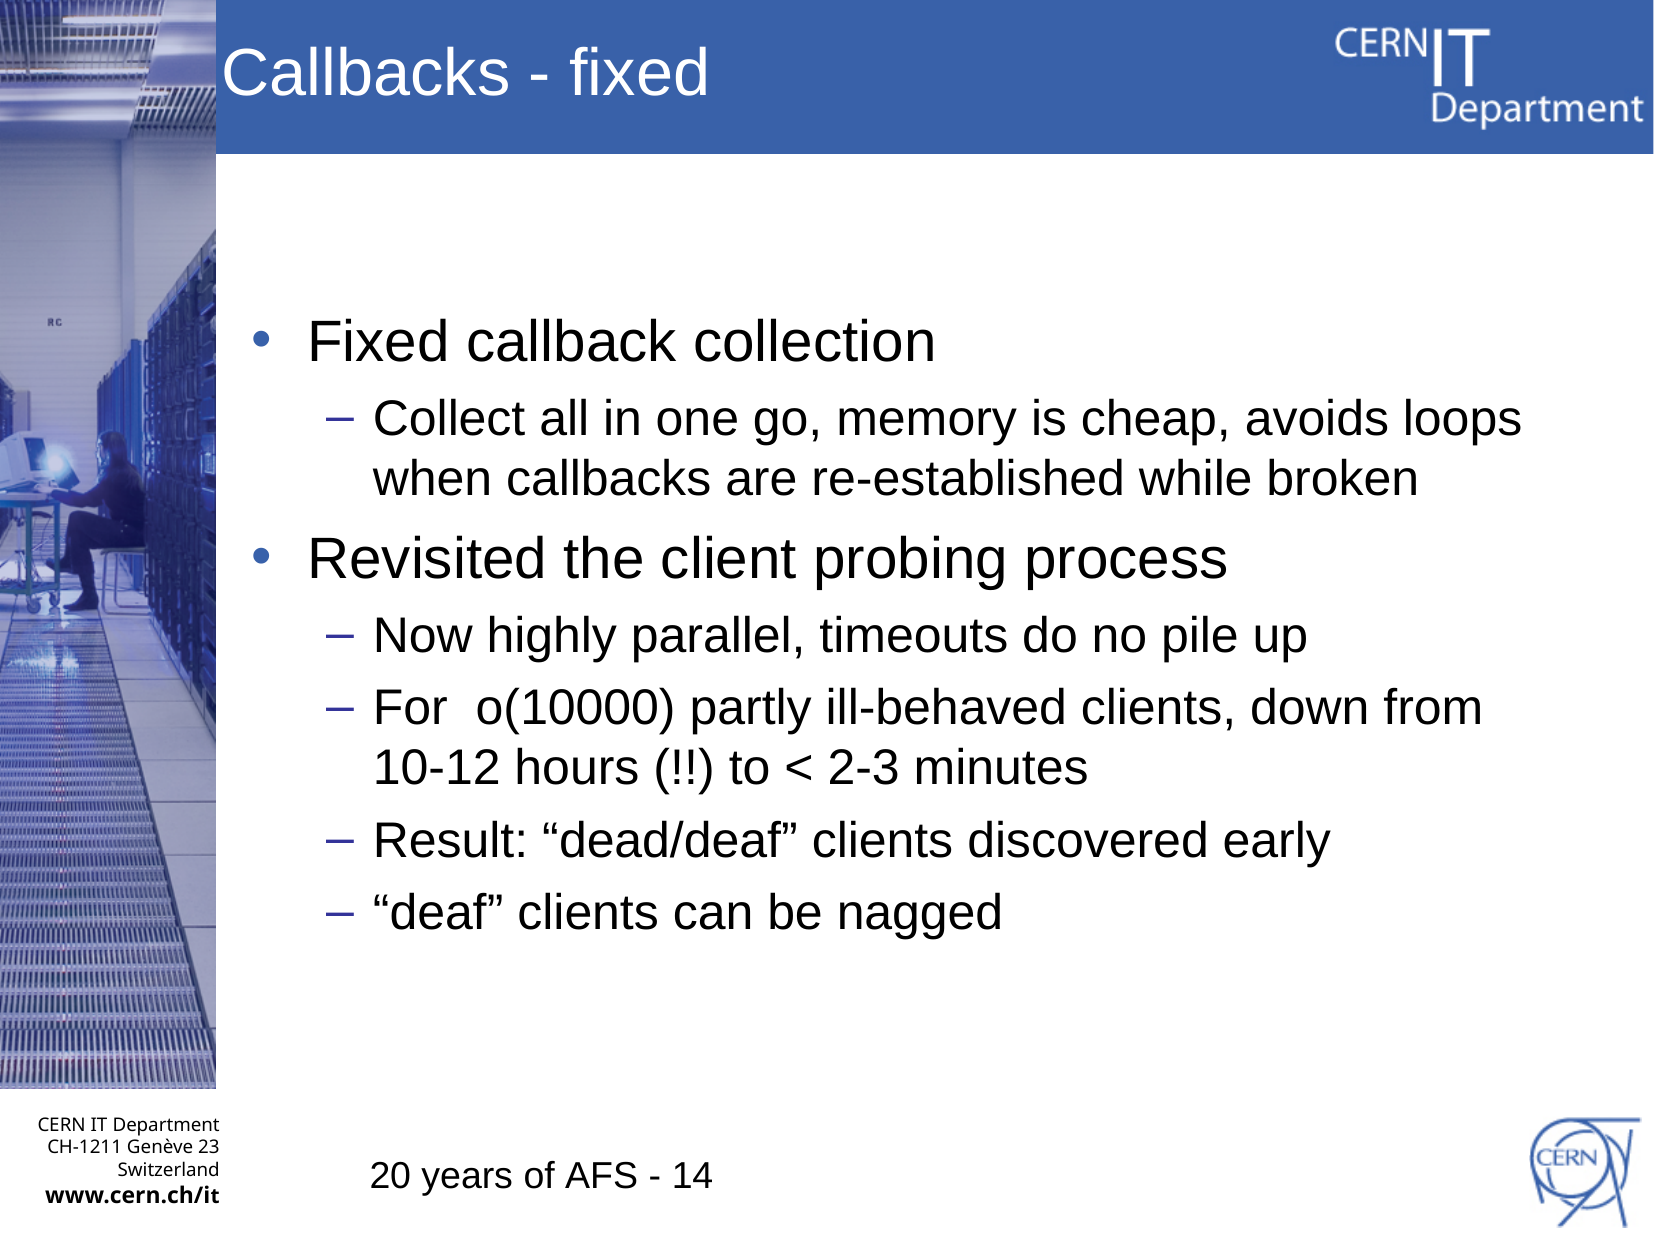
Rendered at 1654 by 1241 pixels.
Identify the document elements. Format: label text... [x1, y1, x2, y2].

title Callbacks - fixed [206, 0, 1126, 165]
picture [1126, 0, 1654, 154]
picture [1529, 1116, 1642, 1228]
list Fixed callback collection Collect all in one go, memory is cheap, avoids loops when callbacks are re-established while broken Revisited the client probing process Now highly parallel, timeouts do no pile up For o(10000) partly ill-behaved clients, down from 10-12 hours (!!) to < 2-3 minutes Result: “dead/deaf” clients discovered early “deaf” clients can be nagged [236, 295, 1565, 1115]
